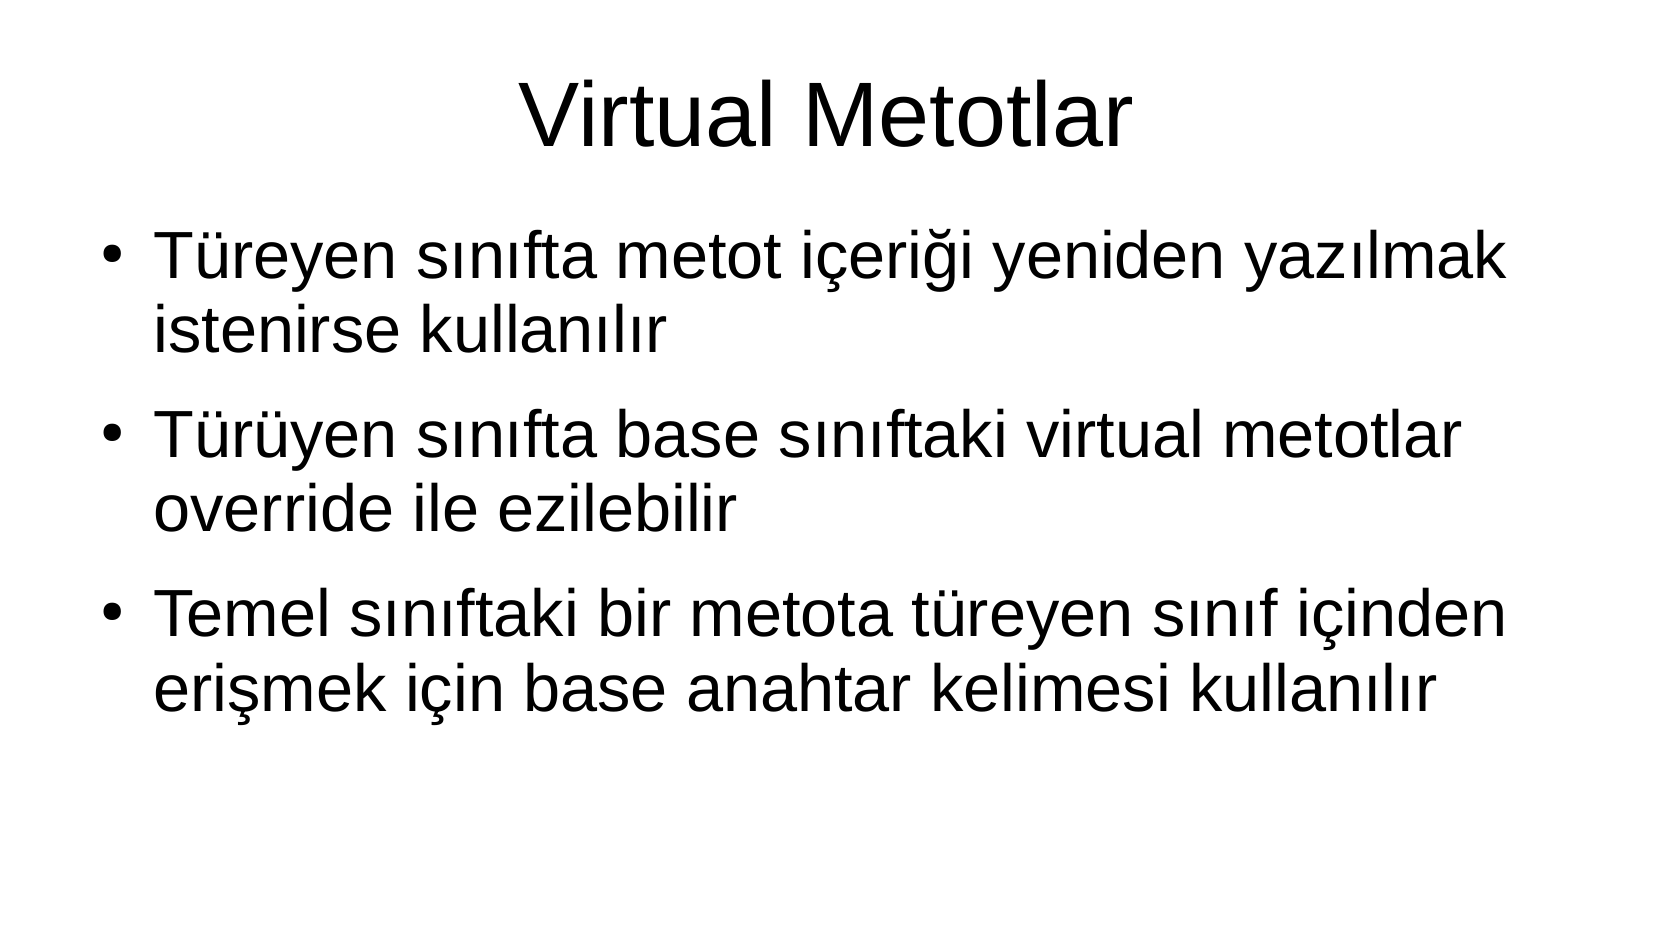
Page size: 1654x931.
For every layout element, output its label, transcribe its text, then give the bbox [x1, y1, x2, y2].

title Virtual Metotlar [82, 37, 1571, 193]
list Türeyen sınıfta metot içeriği yeniden yazılmak istenirse kullanılır Türüyen sınıfta base sınıftaki virtual metotlar override ile ezilebilir Temel sınıftaki bir metota türeyen sınıf içinden erişmek için base anahtar kelimesi kullanılır [82, 217, 1571, 758]
